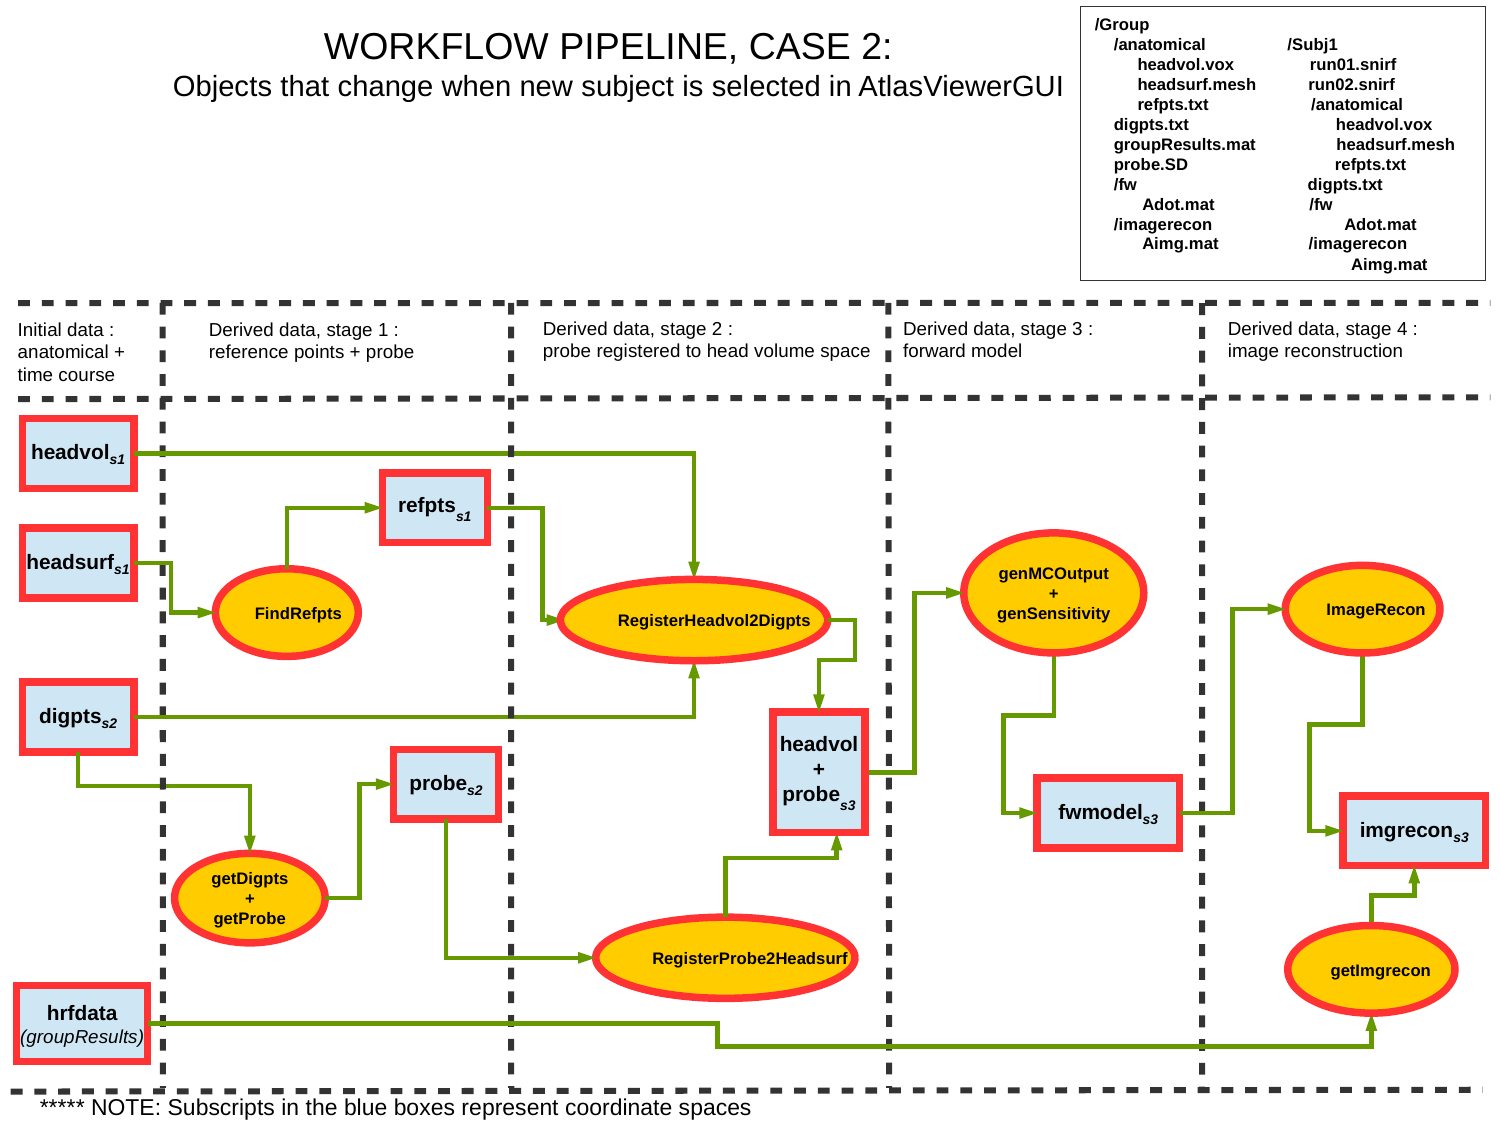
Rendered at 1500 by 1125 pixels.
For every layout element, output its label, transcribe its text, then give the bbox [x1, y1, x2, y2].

text_box getImgrecon [1287, 925, 1456, 1014]
text_box fwmodels3 [1037, 778, 1180, 848]
text_box genMCOutput + genSensitivity [963, 532, 1144, 653]
text_box ImageRecon [1285, 565, 1441, 653]
text_box headvols1 [22, 419, 134, 488]
text_box RegisterHeadvol2Digpts [560, 579, 828, 661]
text_box RegisterProbe2Headsurf [595, 917, 856, 999]
text_box Initial data : anatomical + time course [2, 310, 155, 394]
text_box hrfdata (groupResults) [17, 986, 148, 1061]
text_box headsurfs1 [22, 528, 134, 598]
text_box WORKFLOW PIPELINE, CASE 2: Objects that change when new subject is selected in AtlasViewerGUI [158, 15, 1080, 211]
text_box Derived data, stage 3 : forward model [888, 309, 1172, 385]
text_box FindRefpts [215, 568, 359, 657]
text_box getDigpts + getProbe [174, 853, 326, 943]
text_box imgrecons3 [1343, 796, 1486, 866]
text_box digptss2 [22, 682, 134, 752]
text_box Derived data, stage 1 : reference points + probe [194, 310, 499, 371]
text_box /Group /anatomical /Subj1 headvol.vox run01.snirf headsurf.mesh run02.snirf refpts.txt /anatomical digpts.txt headvol.vox groupResults.mat headsurf.mesh probe.SD refpts.txt /fw digpts.txt Adot.mat /fw /imagerecon Adot.mat Aimg.mat /imagerecon Aimg.mat [1080, 6, 1486, 281]
text_box Derived data, stage 2 : probe registered to head volume space [528, 309, 886, 392]
text_box Derived data, stage 4 : image reconstruction [1213, 309, 1457, 385]
text_box headvol + probes3 [773, 712, 865, 833]
text_box ***** NOTE: Subscripts in the blue boxes represent coordinate spaces [23, 1084, 1037, 1125]
text_box refptss1 [382, 473, 487, 543]
text_box probes2 [394, 749, 498, 819]
